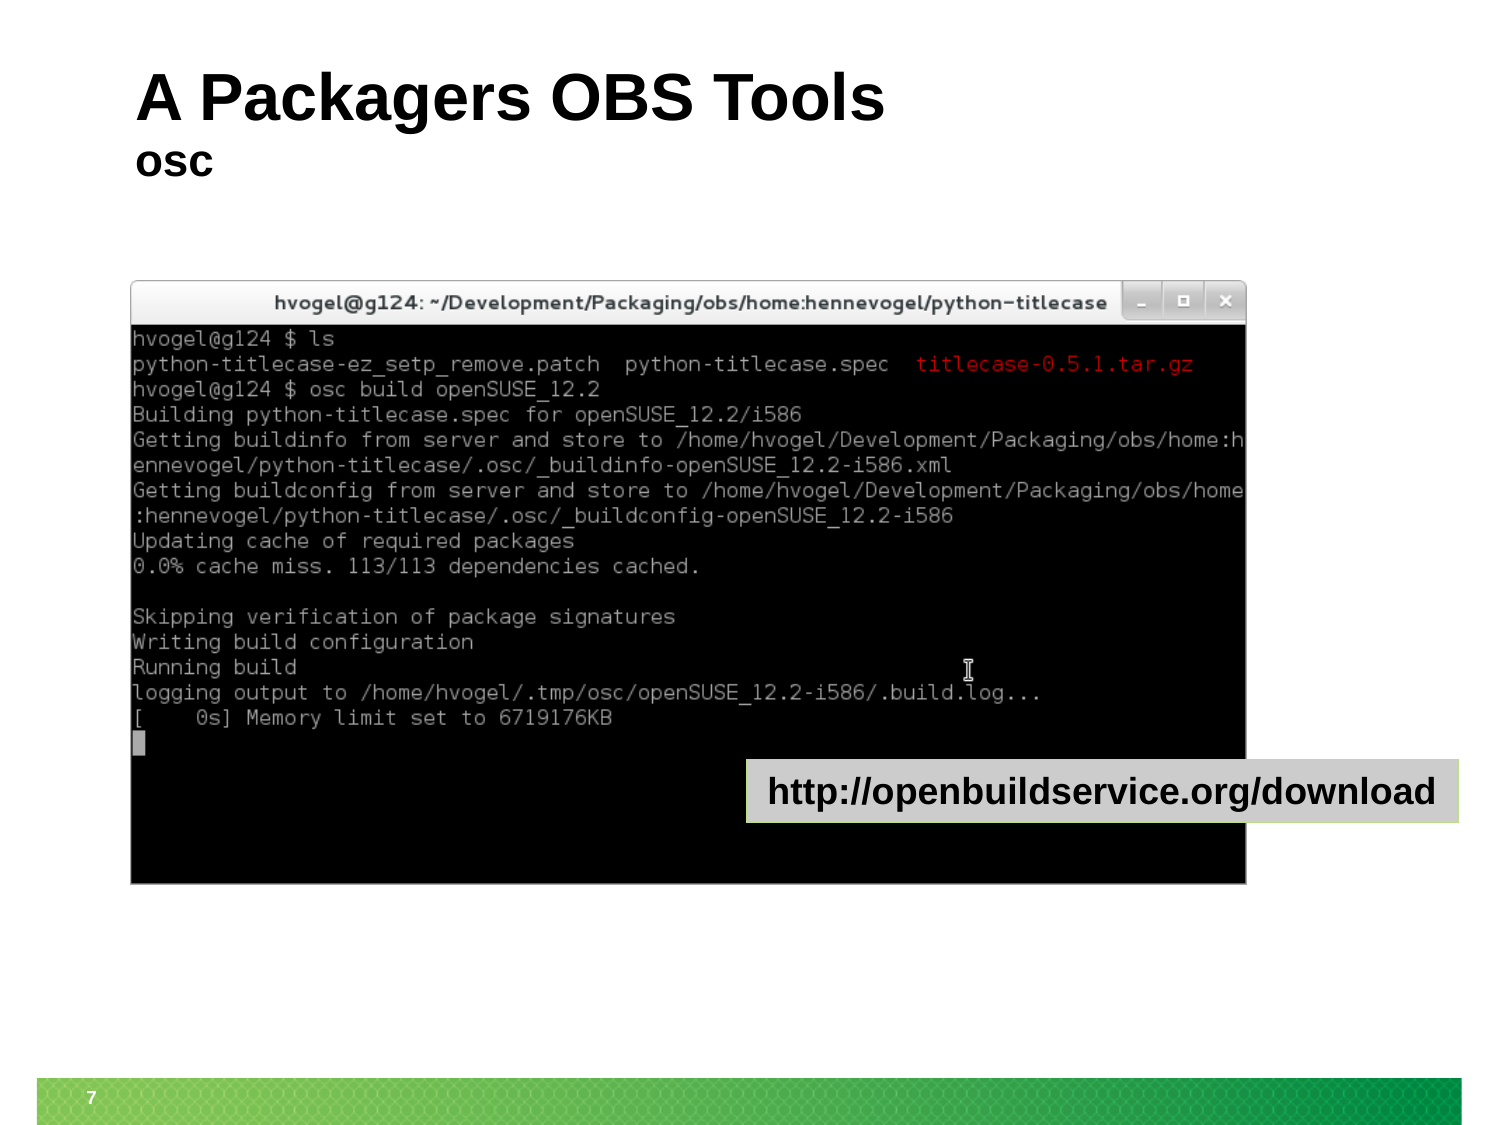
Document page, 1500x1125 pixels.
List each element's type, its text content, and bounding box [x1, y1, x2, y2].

text_box http://openbuildservice.org/download [746, 759, 1459, 823]
picture [130, 280, 1247, 886]
picture [36, 1078, 1462, 1125]
title A Packagers OBS Tools osc [135, 41, 1372, 204]
